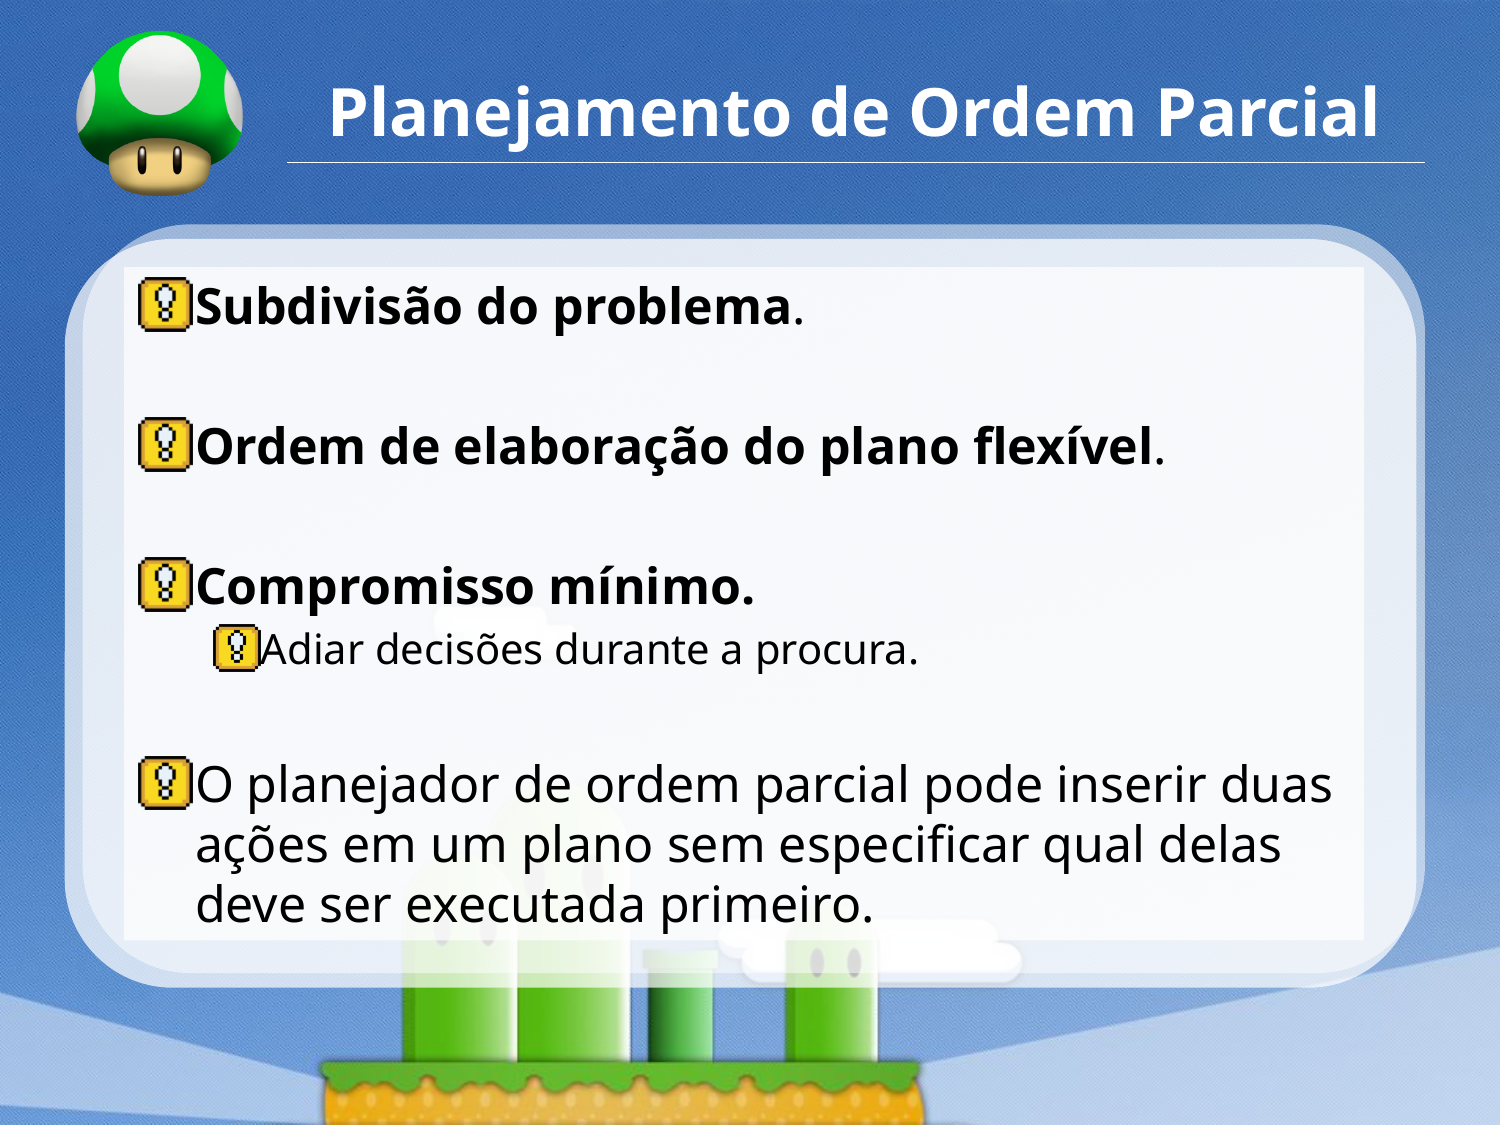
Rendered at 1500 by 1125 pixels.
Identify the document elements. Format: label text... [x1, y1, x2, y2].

picture [0, 0, 1500, 1125]
list Subdivisão do problema. Ordem de elaboração do plano flexível. Compromisso mínimo. Adiar decisões durante a procura. O planejador de ordem parcial pode inserir duas ações em um plano sem especificar qual delas deve ser executada primeiro. [123, 267, 1365, 941]
title Planejamento de Ordem Parcial [312, 37, 1425, 183]
